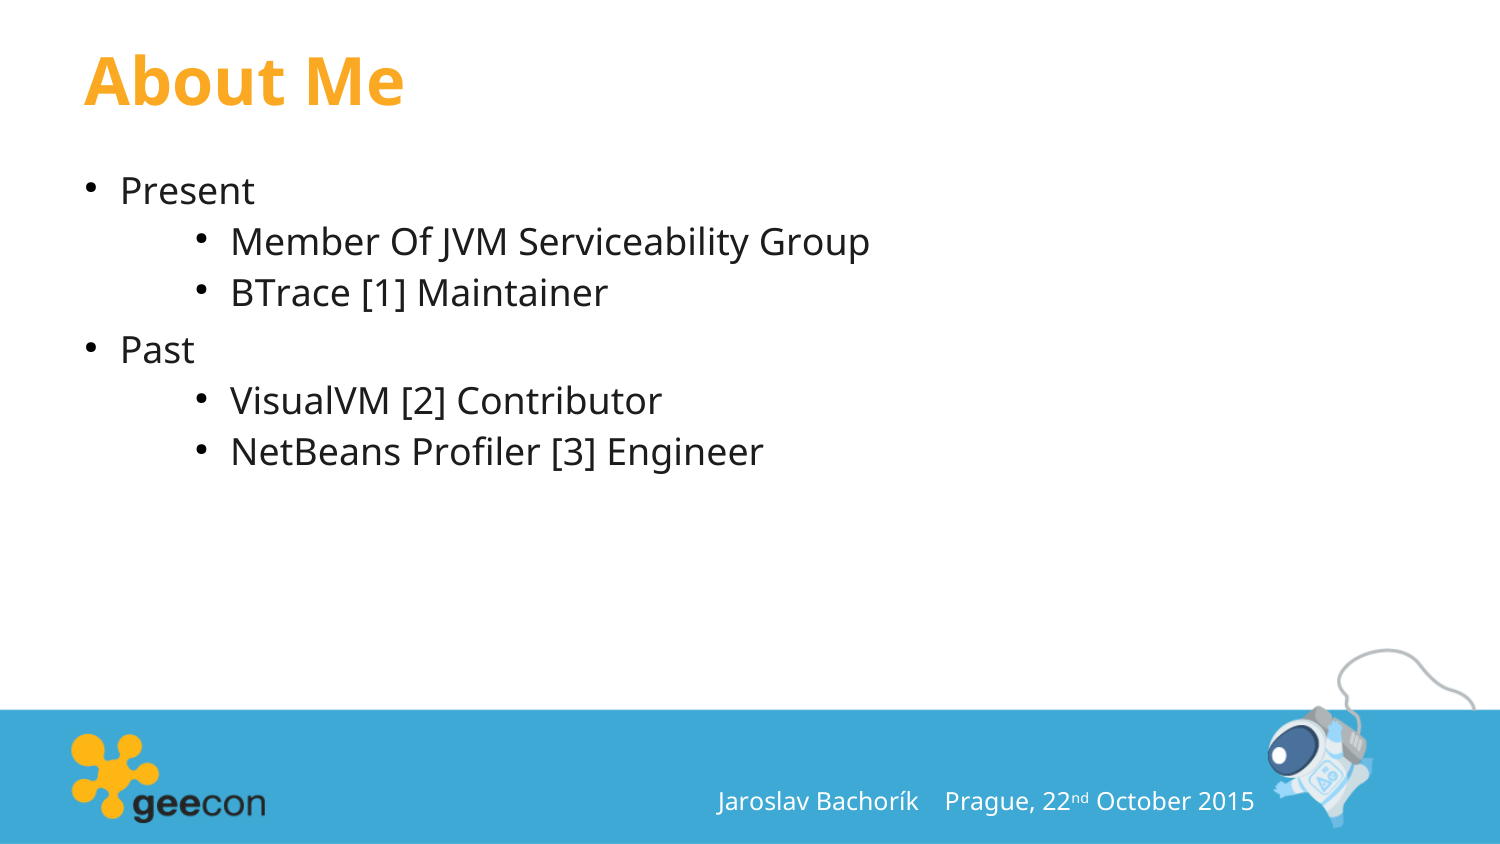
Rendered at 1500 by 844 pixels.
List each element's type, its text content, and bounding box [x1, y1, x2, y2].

picture [0, 0, 1500, 844]
list Present Member Of JVM Serviceability Group BTrace [1] Maintainer Past VisualVM [2] Contributor NetBeans Profiler [3] Engineer [75, 161, 1426, 623]
text_box Jaroslav Bachorík Prague, 22nd October 2015 [442, 778, 1270, 824]
title About Me [75, 33, 1426, 161]
